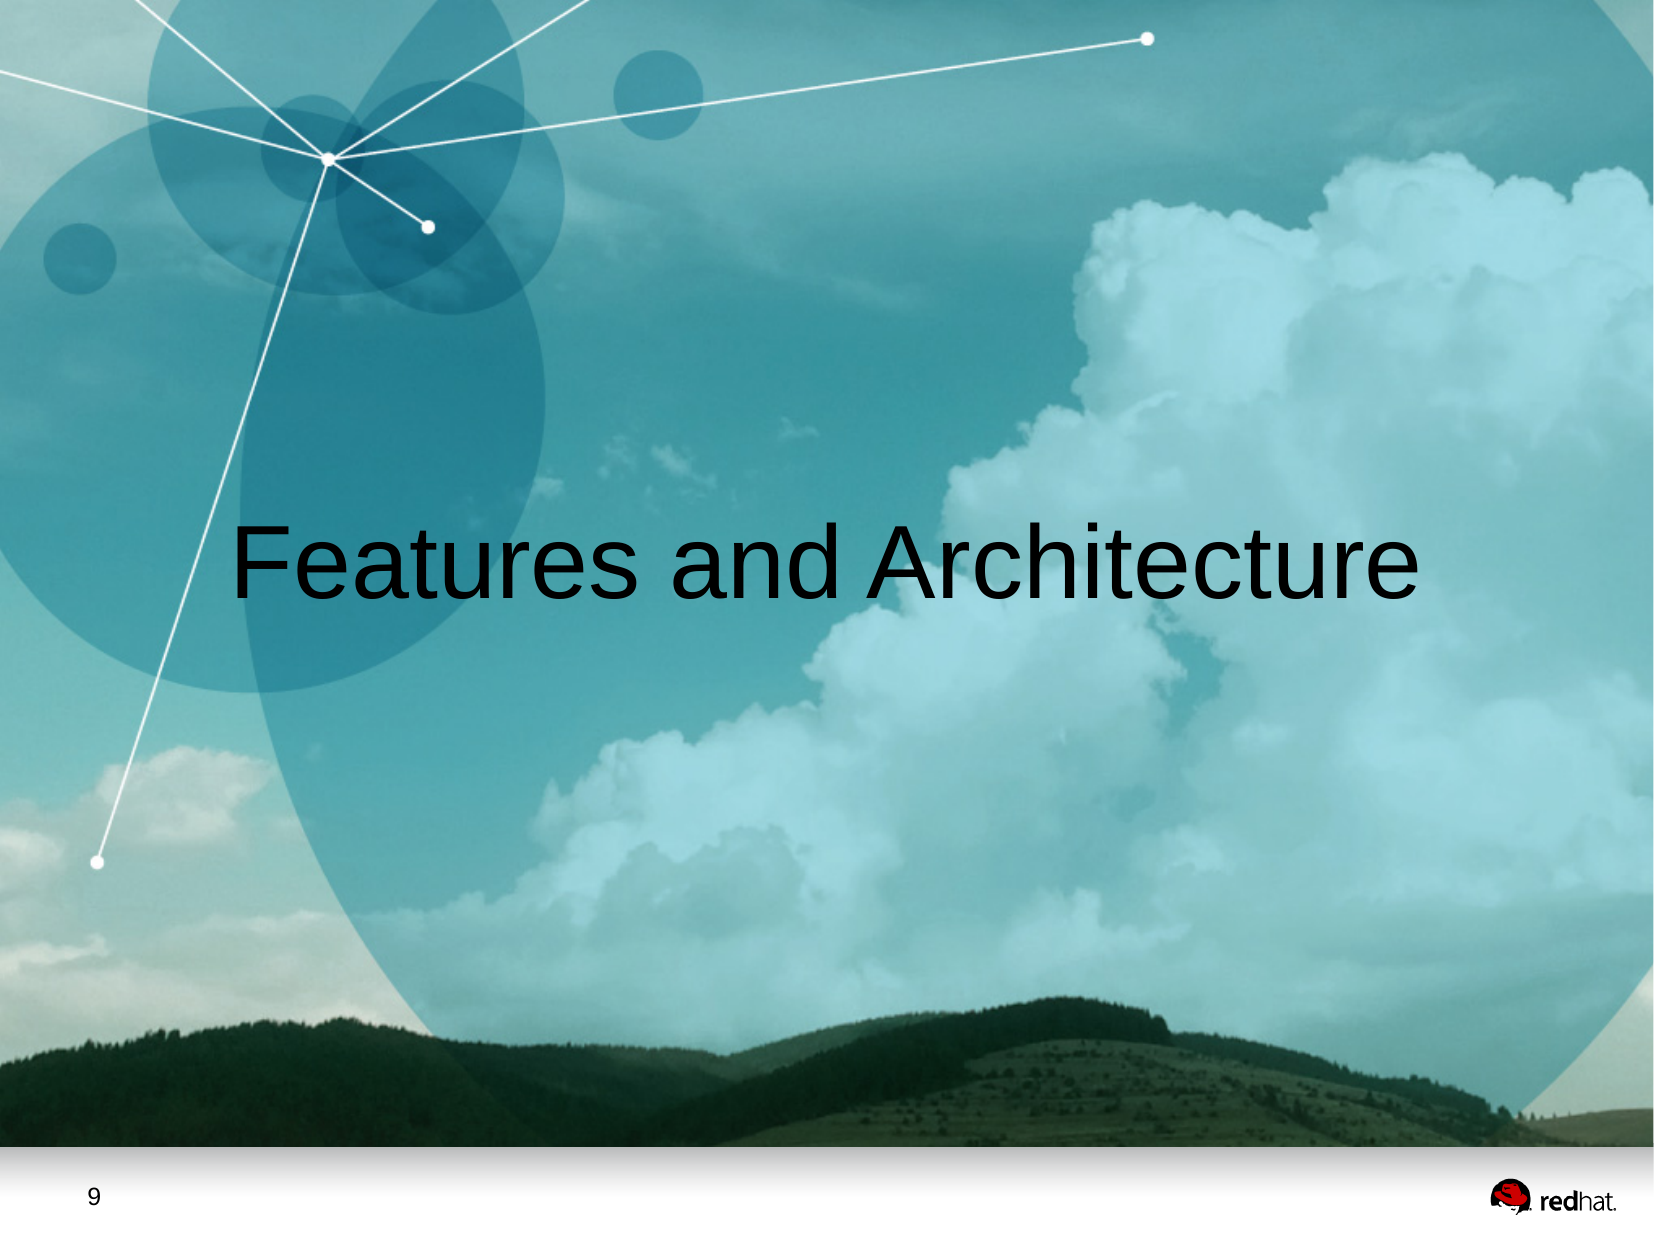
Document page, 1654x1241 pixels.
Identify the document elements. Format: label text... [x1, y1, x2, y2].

picture [0, 0, 1654, 1241]
title Features and Architecture [82, 262, 1571, 863]
